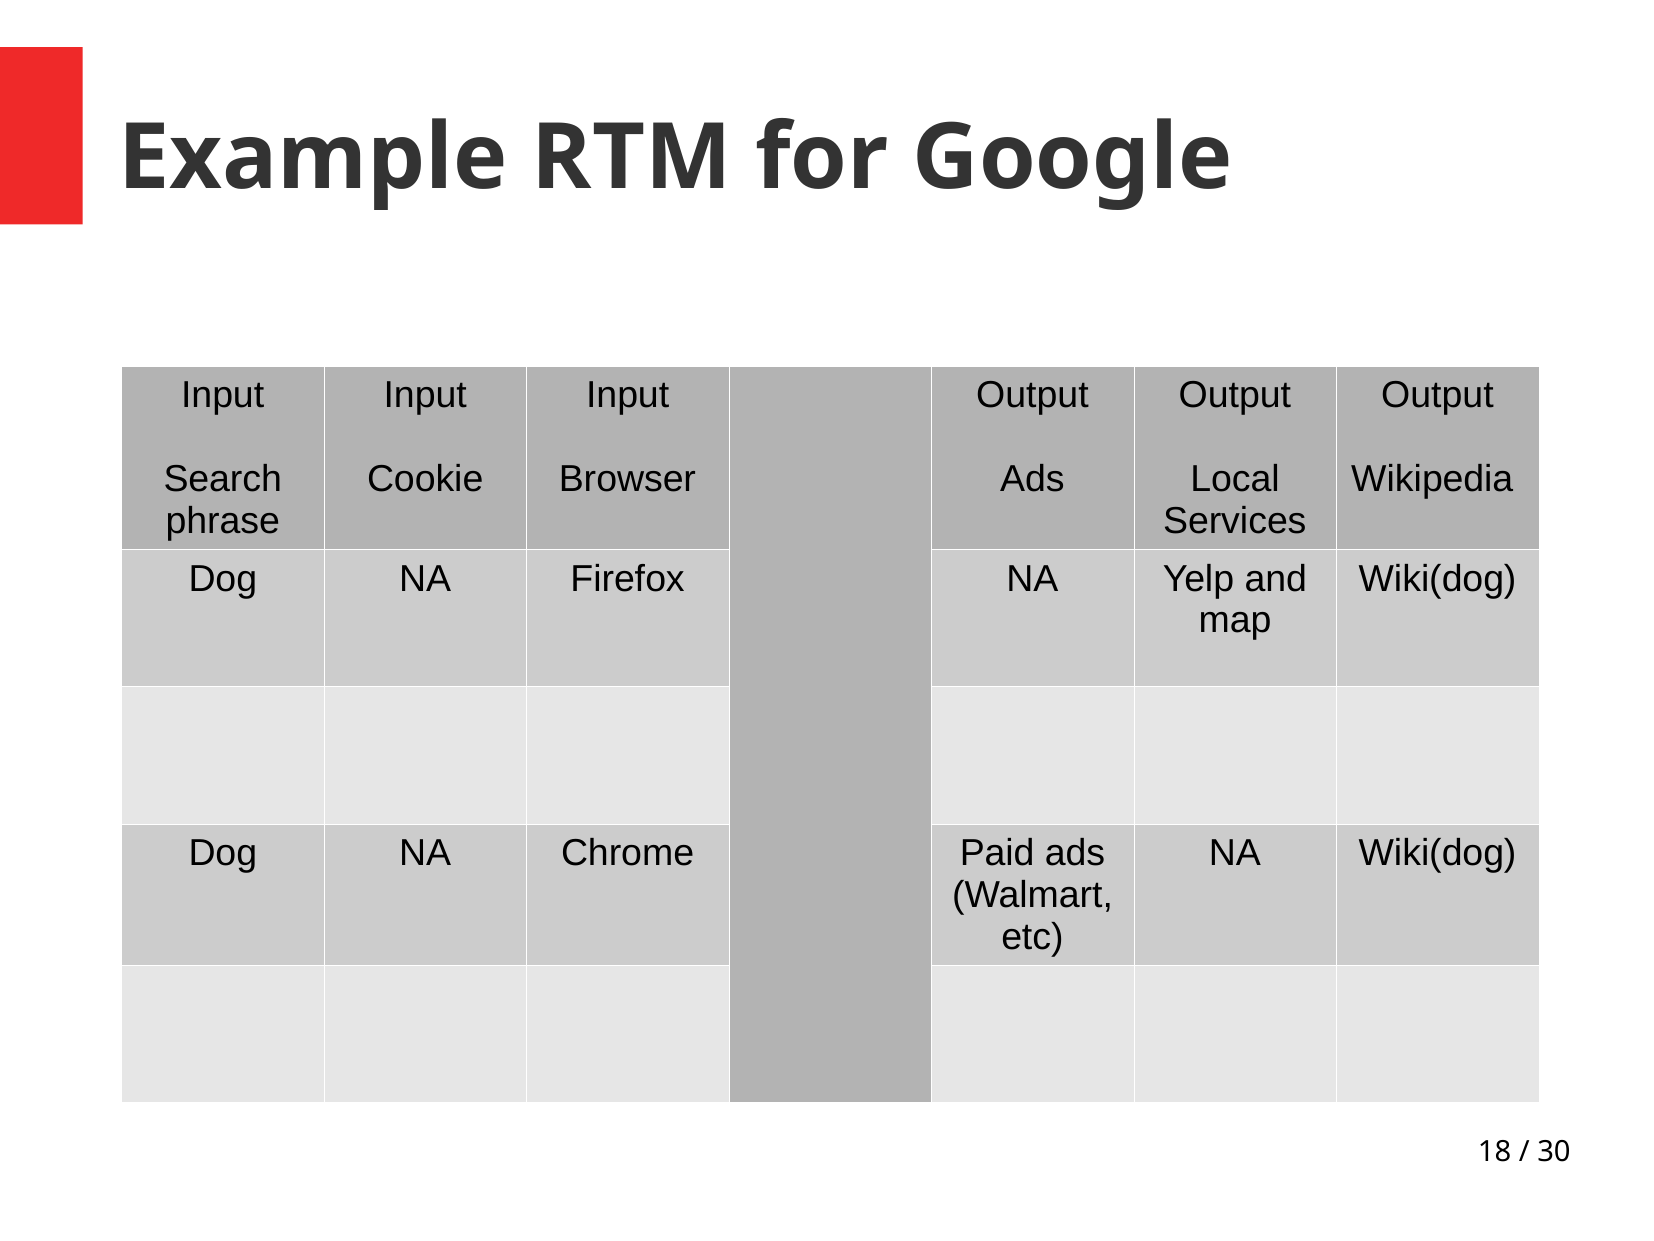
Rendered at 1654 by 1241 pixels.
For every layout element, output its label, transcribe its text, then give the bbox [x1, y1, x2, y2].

table_cell Wiki(dog) [1337, 550, 1539, 686]
table_header [730, 367, 931, 1102]
table_cell NA [1135, 825, 1336, 965]
table_cell Yelp and map [1135, 550, 1336, 686]
table_cell NA [932, 550, 1134, 686]
table_cell Paid ads (Walmart,etc) [932, 825, 1134, 965]
table_header Input Cookie [325, 367, 526, 549]
table_cell [325, 687, 526, 824]
table_cell Wiki(dog) [1337, 825, 1539, 965]
table_cell [1337, 687, 1539, 824]
table_header Output Ads [932, 367, 1134, 549]
table_cell [122, 966, 324, 1102]
table_header Input Search phrase [122, 367, 324, 549]
table_header Output Wikipedia [1337, 367, 1539, 549]
table_cell Dog [122, 550, 324, 686]
table_cell [932, 687, 1134, 824]
table_cell [1135, 687, 1336, 824]
title Example RTM for Google [118, 49, 1571, 257]
table_cell NA [325, 550, 526, 686]
table_cell [527, 966, 729, 1102]
table_header Input Browser [527, 367, 729, 549]
table_cell NA [325, 825, 526, 965]
table_cell [122, 687, 324, 824]
table_cell [932, 966, 1134, 1102]
table_cell Firefox [527, 550, 729, 686]
table_cell [325, 966, 526, 1102]
table_cell [527, 687, 729, 824]
table_header Output Local Services [1135, 367, 1336, 549]
table_cell [1337, 966, 1539, 1102]
table_cell Chrome [527, 825, 729, 965]
table_cell Dog [122, 825, 324, 965]
table_cell [1135, 966, 1336, 1102]
